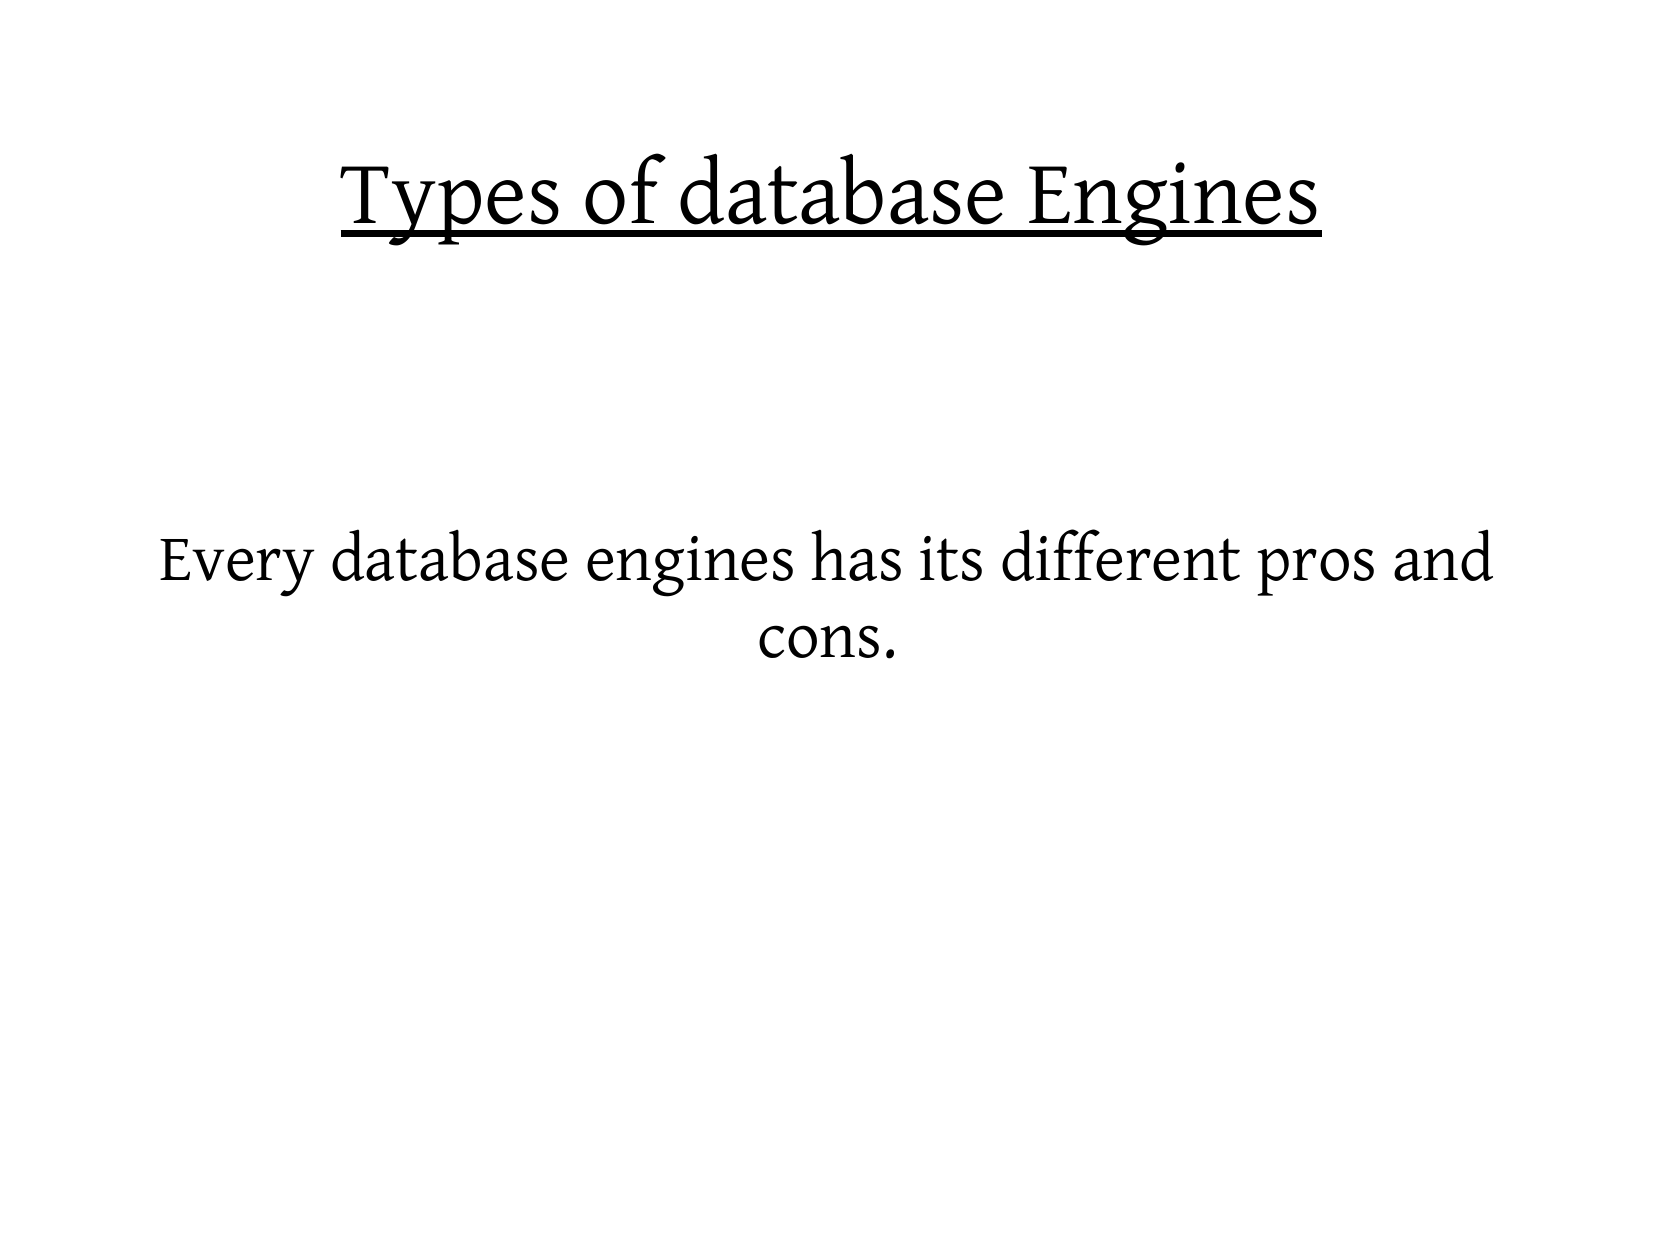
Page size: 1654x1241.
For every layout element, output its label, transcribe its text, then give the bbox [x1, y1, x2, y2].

title Every database engines has its different pros and cons. [121, 496, 1534, 704]
title Types of database Engines [125, 92, 1538, 301]
